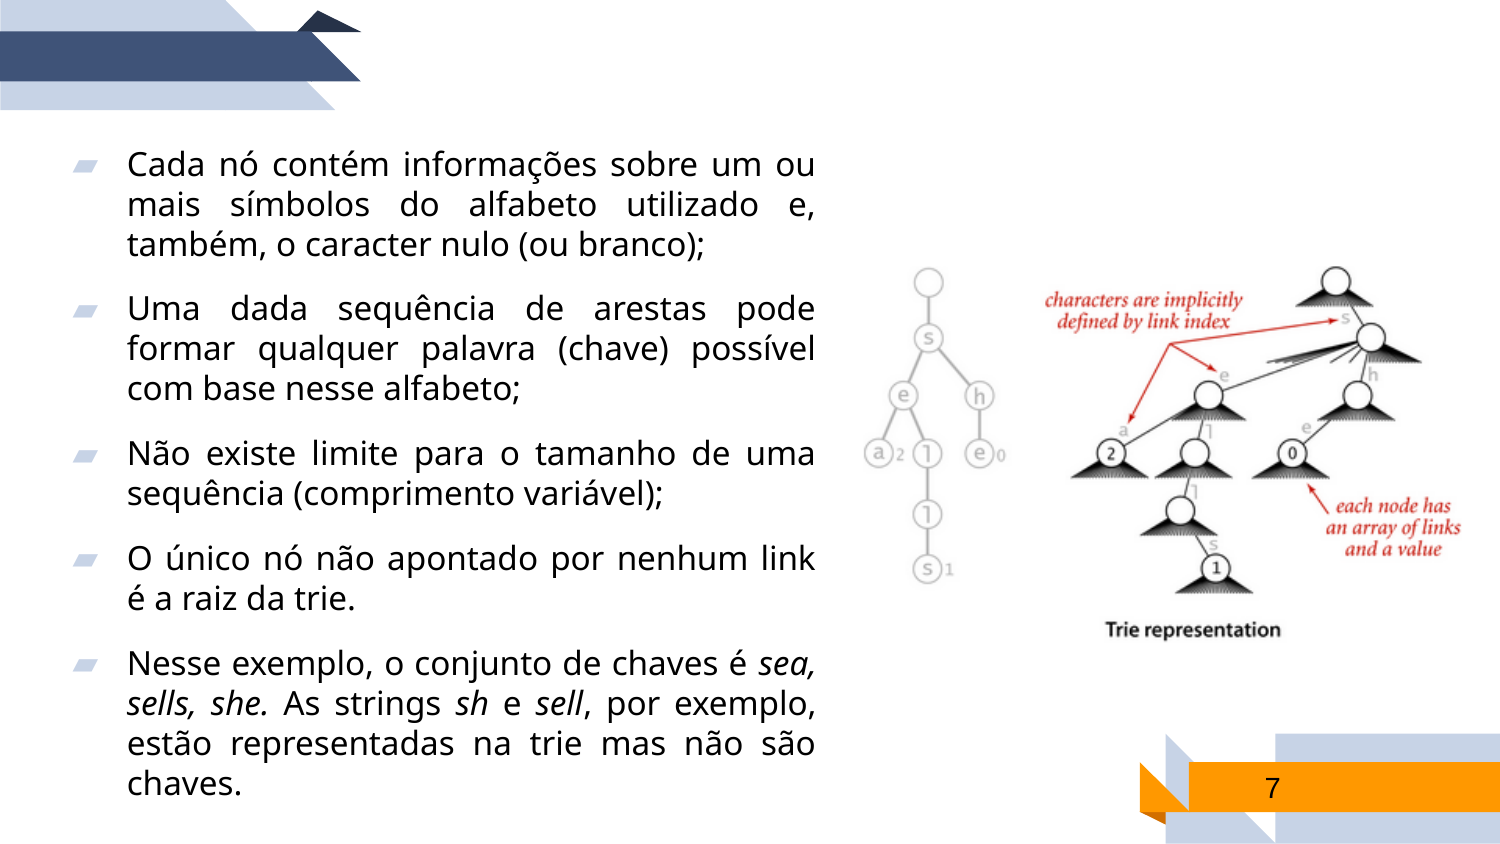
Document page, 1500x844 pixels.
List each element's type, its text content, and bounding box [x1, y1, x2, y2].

picture [845, 262, 1487, 672]
slide_number <number> [1249, 760, 1494, 813]
text_box Cada nó contém informações sobre um ou mais símbolos do alfabeto utilizado e, também, o caracter nulo (ou branco); Uma dada sequência de arestas pode formar qualquer palavra (chave) possível com base nesse alfabeto; Não existe limite para o tamanho de uma sequência (comprimento variável); O único nó não apontado por nenhum link é a raiz da trie. Nesse exemplo, o conjunto de chaves é sea, sells, she. As strings sh e sell, por exemplo, estão representadas na trie mas não são chaves. [36, 127, 832, 819]
